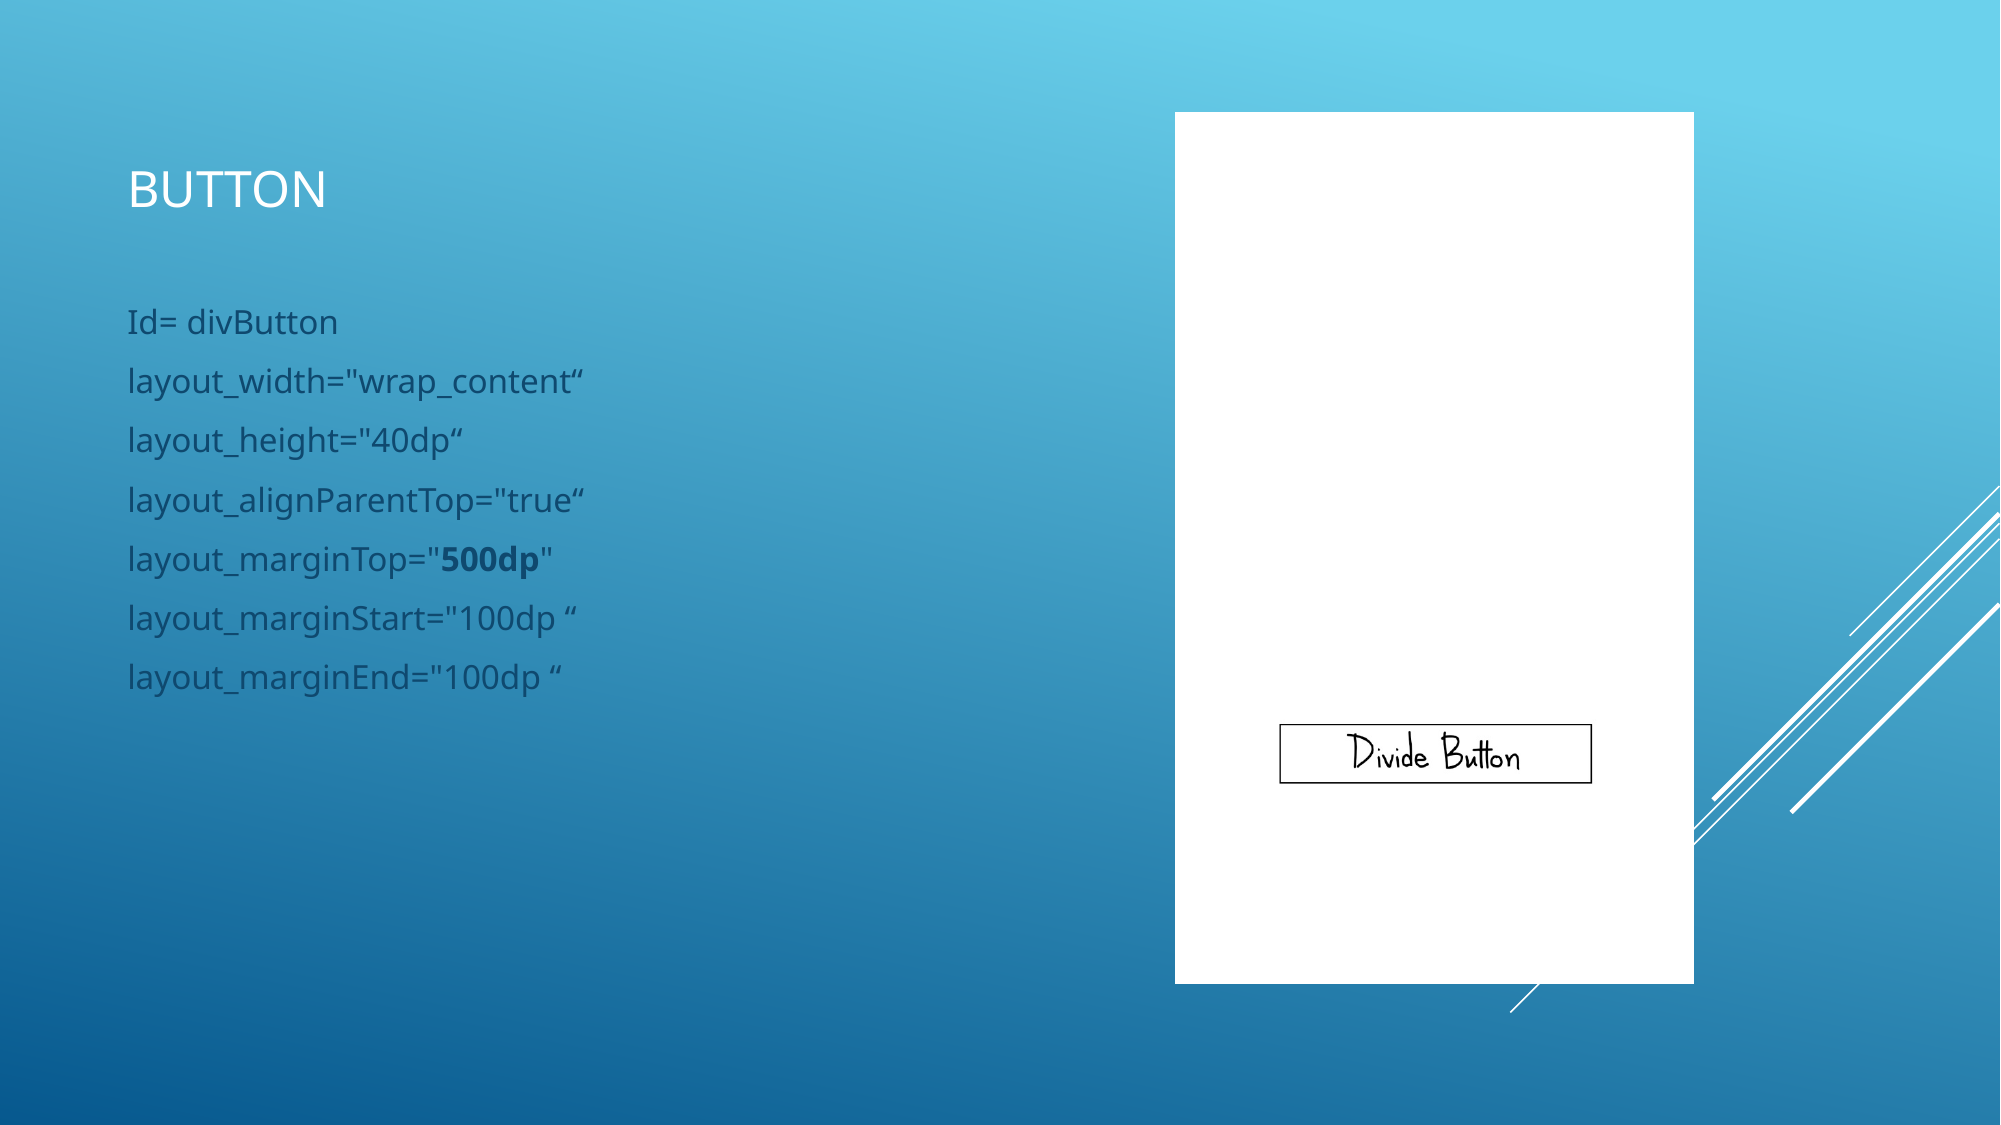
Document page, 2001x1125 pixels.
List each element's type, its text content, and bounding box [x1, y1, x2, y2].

title Button [112, 0, 713, 225]
picture [1175, 112, 1694, 984]
list Id= divButton layout_width="wrap_content“ layout_height="40dp“ layout_alignParentTop="true“ layout_marginTop="500dp" layout_marginStart="100dp “ layout_marginEnd="100dp “ [112, 293, 713, 984]
